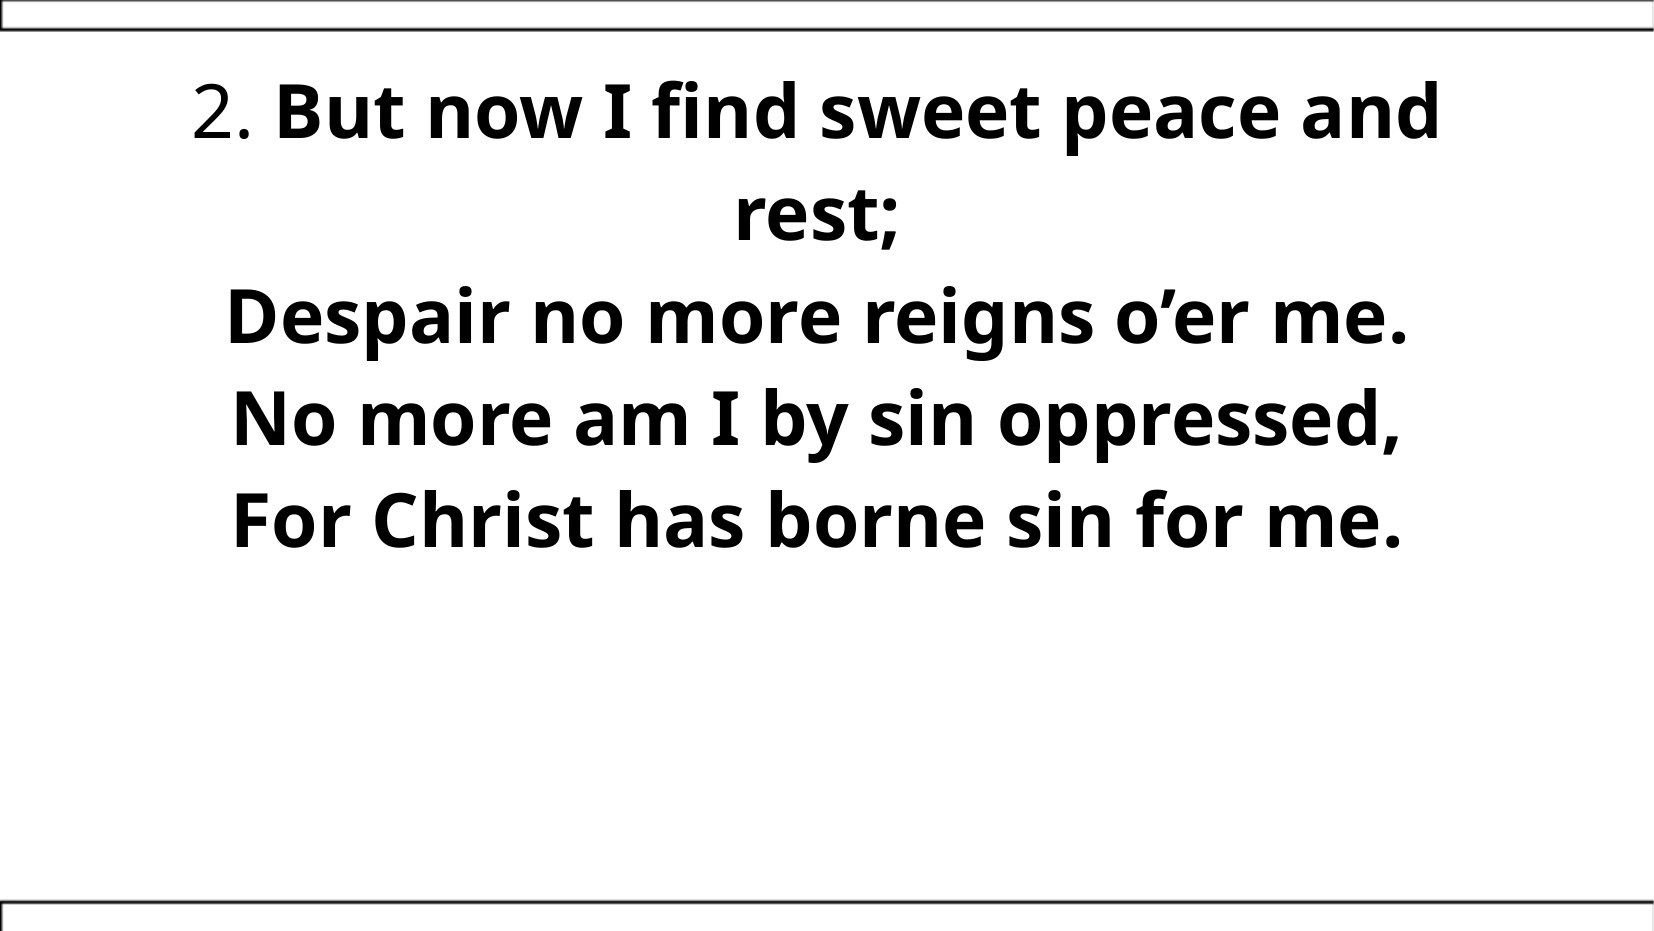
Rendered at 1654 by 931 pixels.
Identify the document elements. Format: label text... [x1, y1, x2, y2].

picture [0, 0, 1654, 931]
text_box 2. But now I find sweet peace and rest; Despair no more reigns o’er me. No more am I by sin oppressed, For Christ has borne sin for me. [120, 50, 1516, 466]
